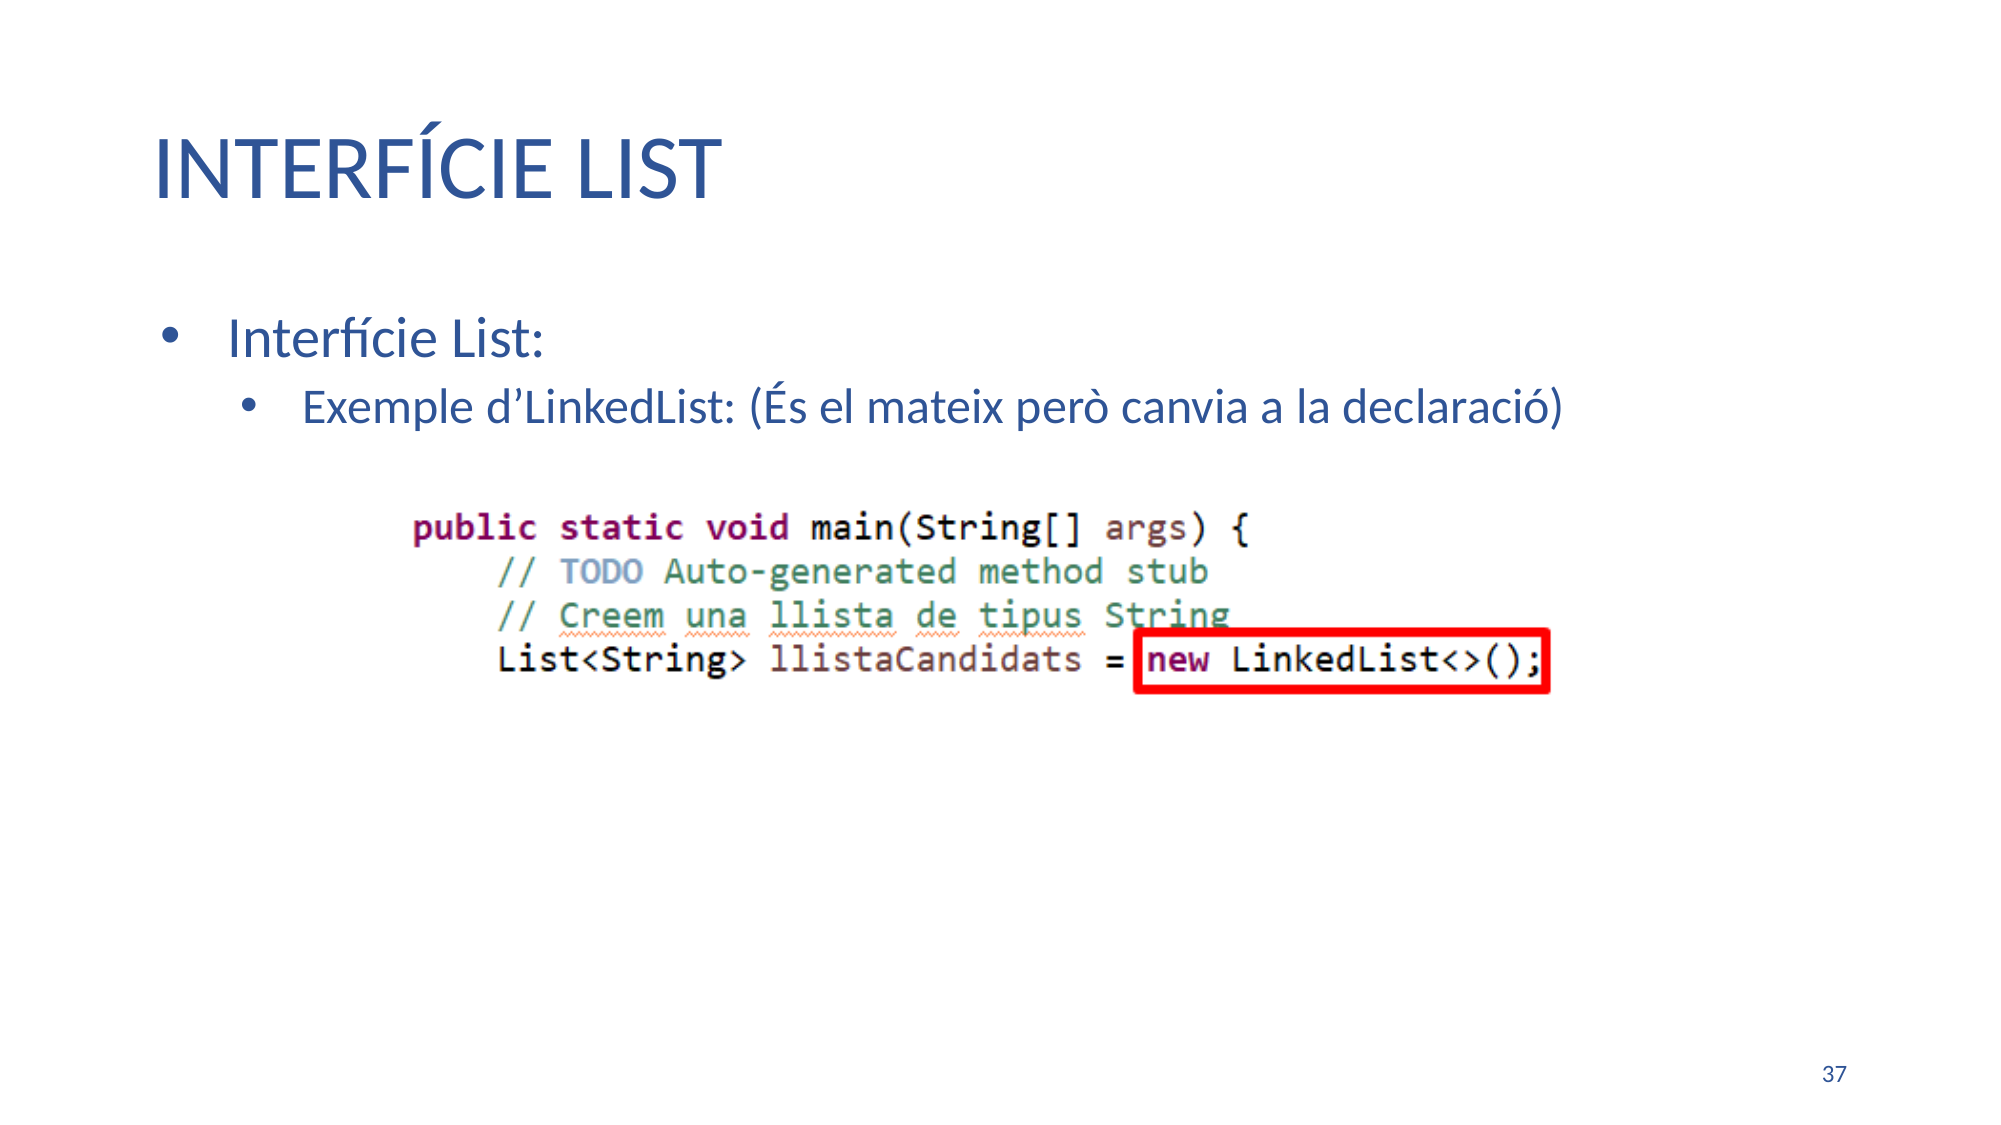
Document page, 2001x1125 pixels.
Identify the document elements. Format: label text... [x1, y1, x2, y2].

picture [386, 498, 1614, 731]
slide_number <number> [1412, 1042, 1863, 1103]
list Interfície List: Exemple d’LinkedList: (És el mateix però canvia a la declaració) [137, 299, 1863, 1014]
title INTERFÍCIE LIST [137, 59, 1863, 278]
